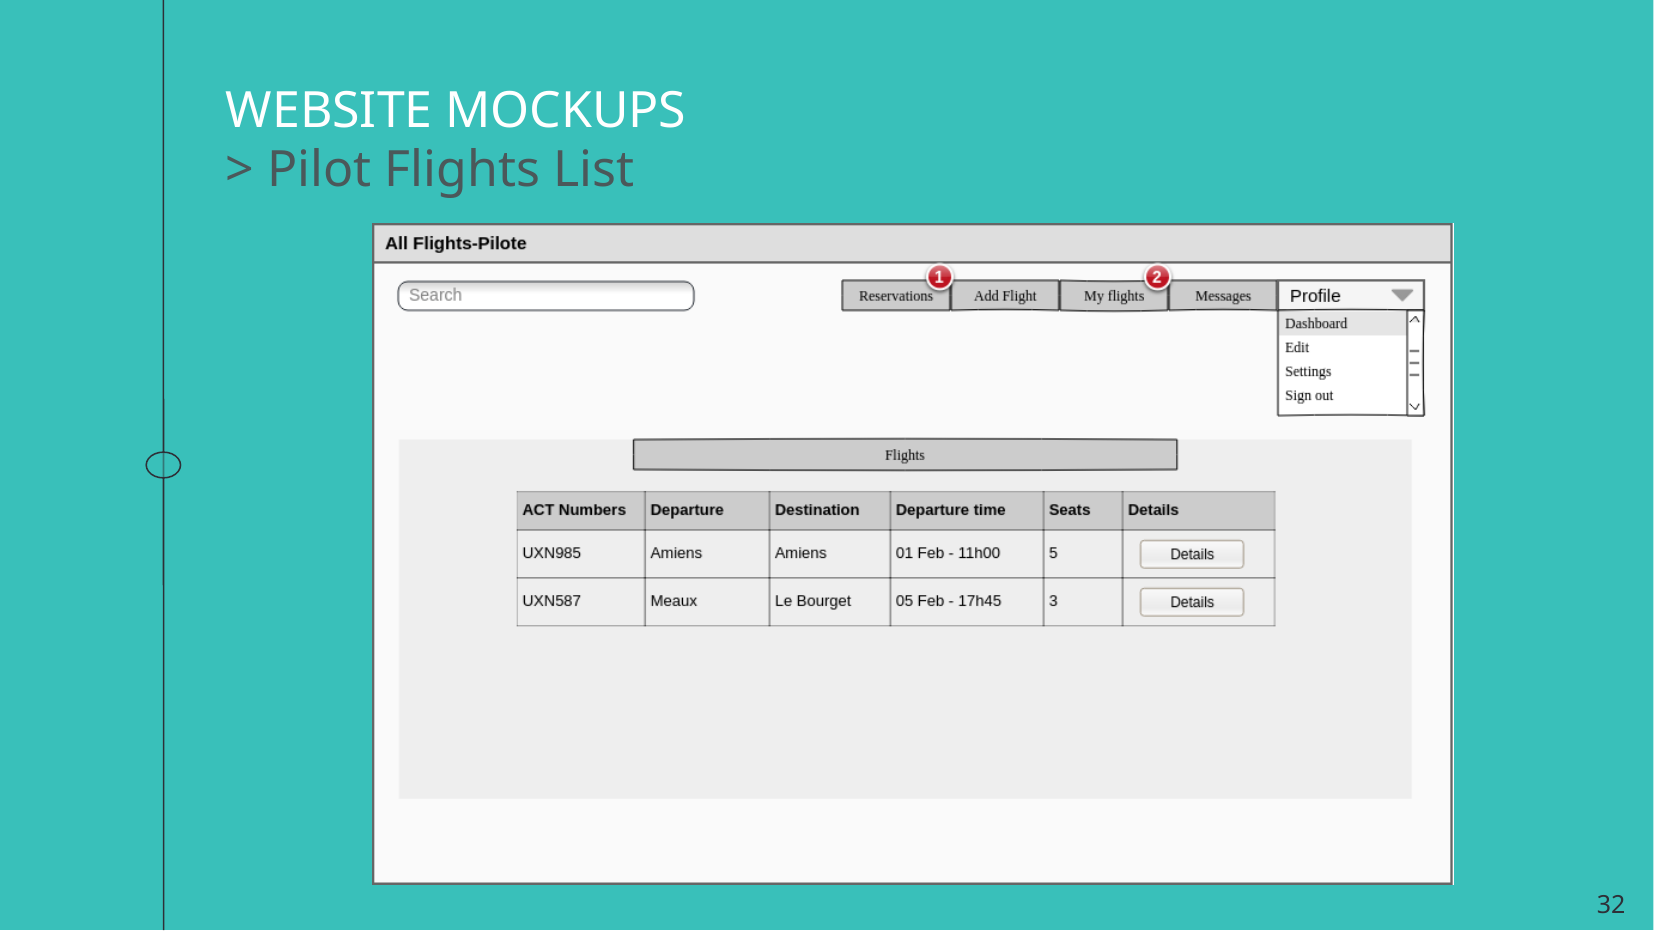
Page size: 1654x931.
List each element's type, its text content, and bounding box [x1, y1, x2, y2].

title > Pilot Flights List [210, 153, 1451, 212]
slide_number <numéro> [1541, 873, 1641, 931]
title WEBSITE MOCKUPS [210, 90, 1451, 153]
picture [372, 223, 1454, 885]
